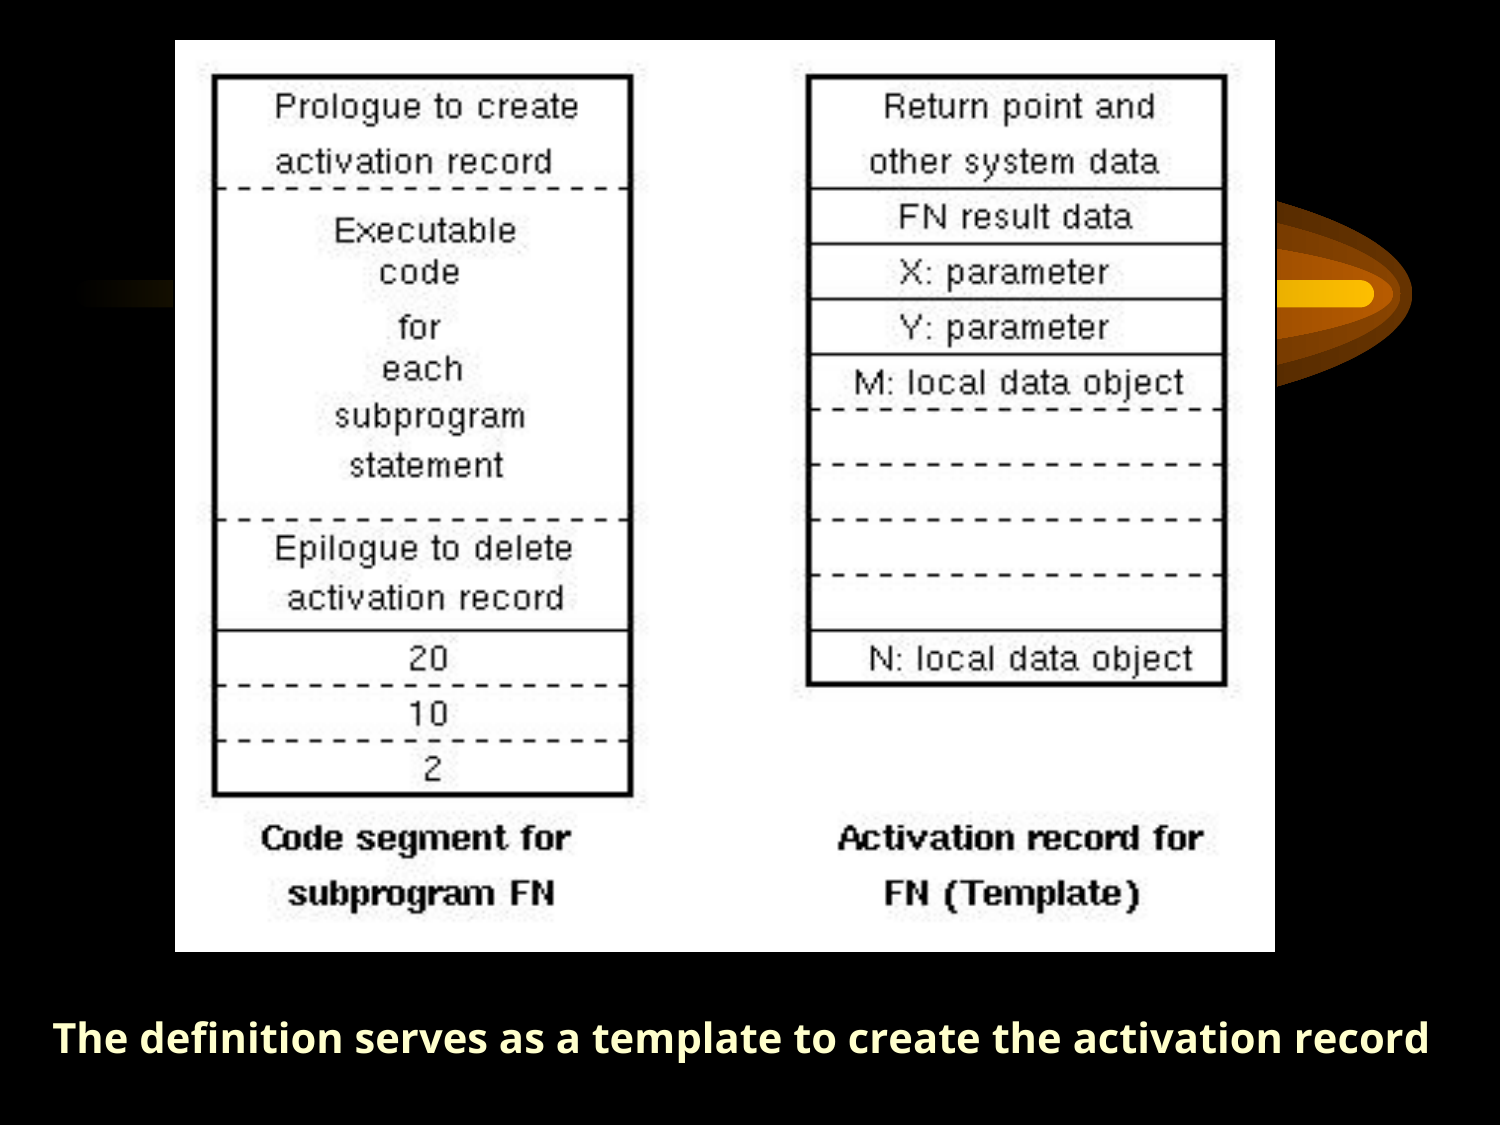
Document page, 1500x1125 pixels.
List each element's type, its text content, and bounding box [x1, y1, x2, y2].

picture [174, 39, 1276, 953]
text_box The definition serves as a template to create the activation record [37, 996, 1500, 1072]
